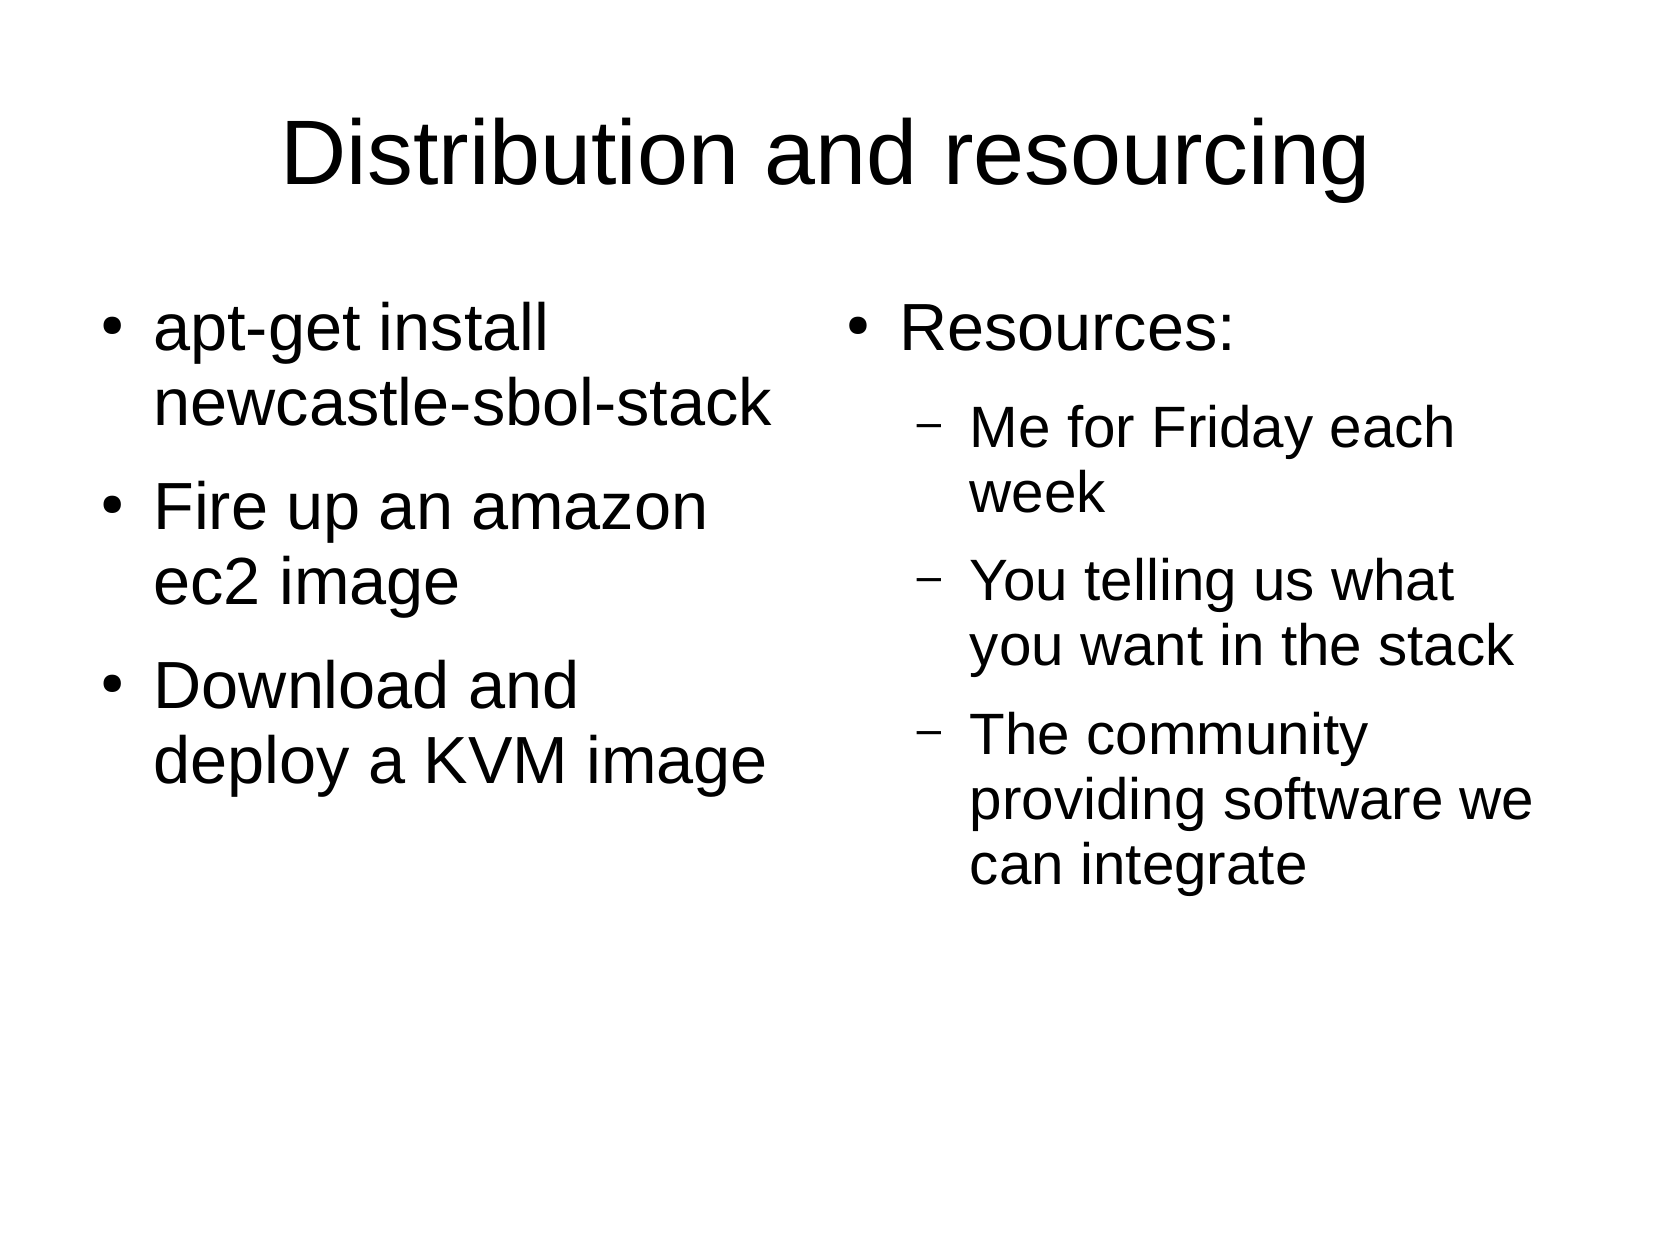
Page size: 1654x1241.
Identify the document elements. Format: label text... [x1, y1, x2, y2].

list apt-get install newcastle-sbol-stack Fire up an amazon ec2 image Download and deploy a KVM image [82, 290, 793, 1010]
title Distribution and resourcing [82, 49, 1571, 257]
list Resources: Me for Friday each week You telling us what you want in the stack The community providing software we can integrate [828, 290, 1539, 1010]
